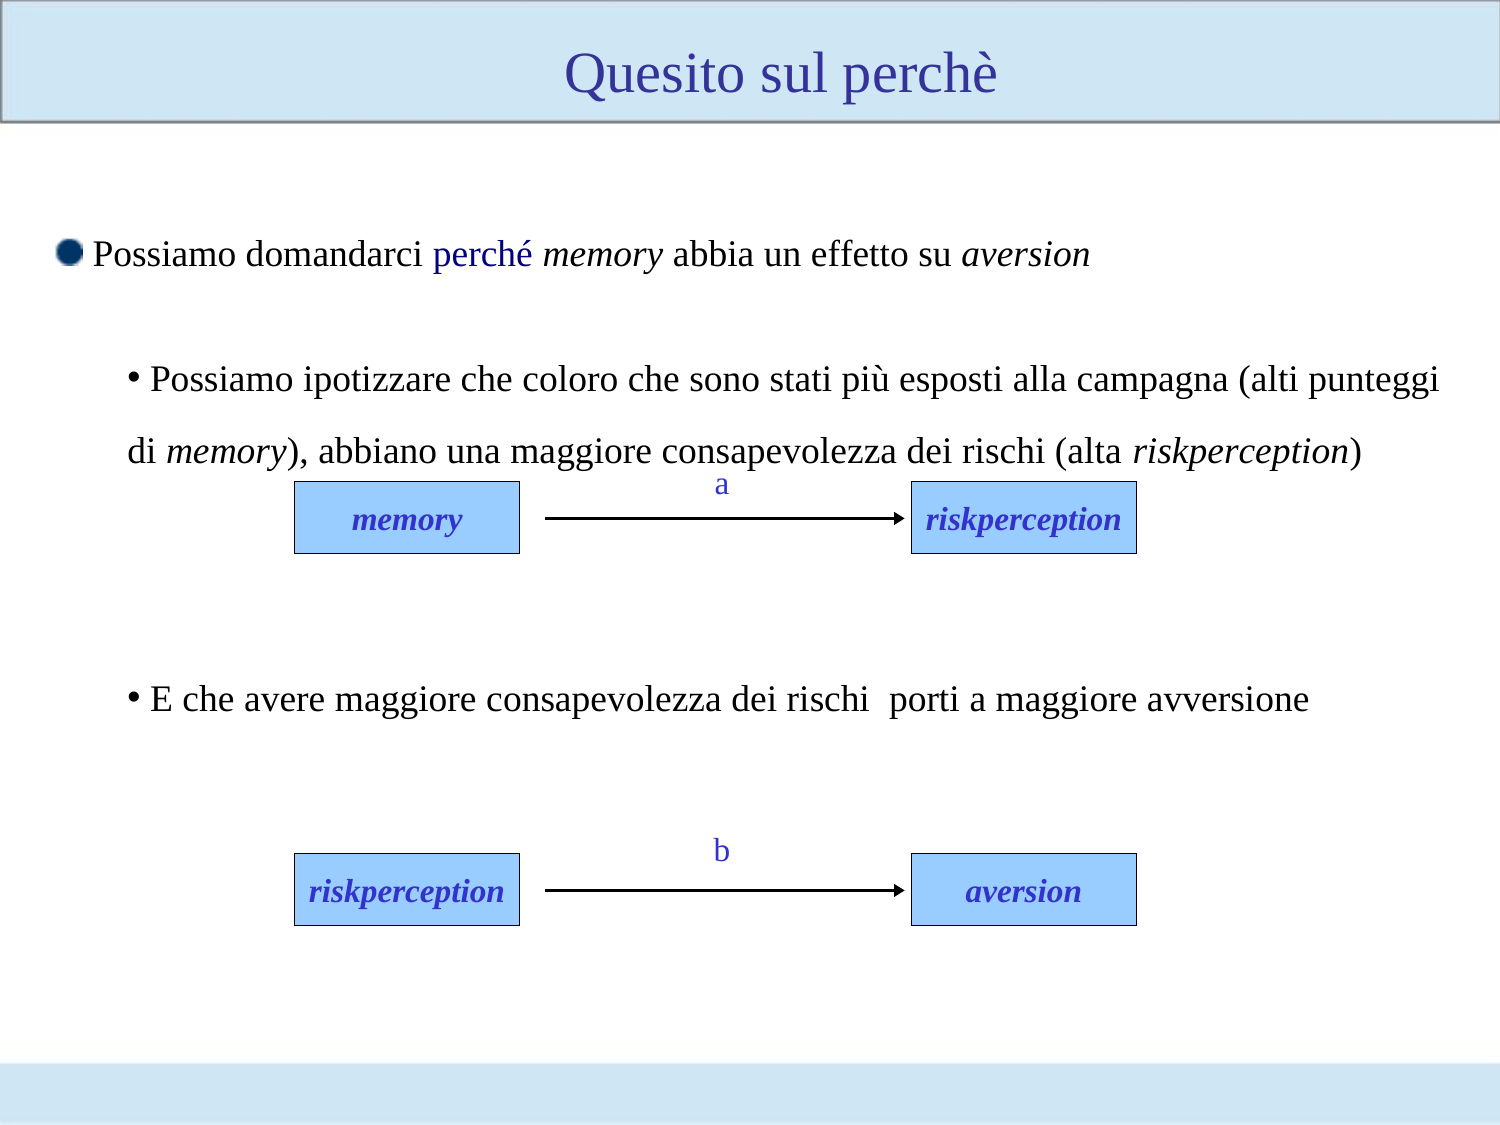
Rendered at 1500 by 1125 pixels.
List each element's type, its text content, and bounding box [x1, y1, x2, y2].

text_box memory [294, 481, 520, 554]
picture [0, 0, 1500, 1125]
text_box Possiamo domandarci perché memory abbia un effetto su aversion Possiamo ipotizzare che coloro che sono stati più esposti alla campagna (alti punteggi di memory), abbiano una maggiore consapevolezza dei rischi (alta riskperception) E che avere maggiore consapevolezza dei rischi porti a maggiore avversione [37, 187, 1463, 727]
title Quesito sul perchè [249, 21, 1313, 117]
text_box riskperception [294, 853, 520, 926]
text_box a [625, 454, 819, 561]
text_box aversion [911, 853, 1137, 926]
text_box b [625, 820, 819, 928]
text_box riskperception [911, 481, 1137, 554]
